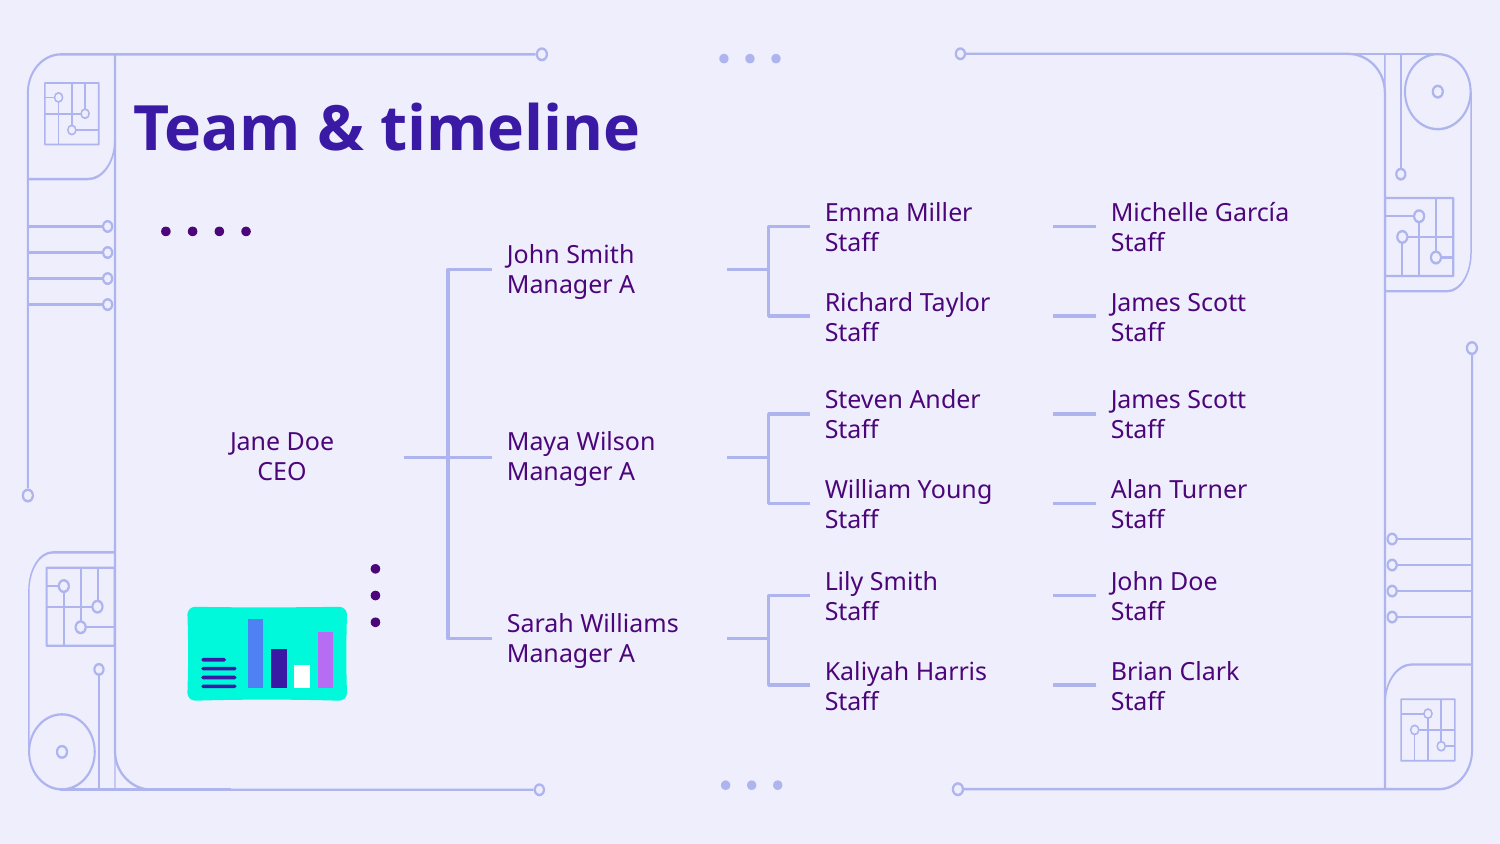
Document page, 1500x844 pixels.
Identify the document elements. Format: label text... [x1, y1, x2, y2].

text_box John Smith Manager A [492, 226, 727, 314]
text_box Steven Ander Staff [810, 376, 1053, 452]
text_box James Scott Staff [1096, 278, 1339, 354]
text_box Maya Wilson Manager A [492, 414, 727, 501]
text_box [370, 564, 381, 574]
text_box [249, 620, 262, 687]
text_box Emma Miller Staff [810, 189, 1053, 264]
text_box Michelle García Staff [1096, 189, 1339, 264]
text_box Jane Doe CEO [160, 414, 404, 501]
text_box Richard Taylor Staff [810, 278, 1053, 354]
text_box [295, 666, 309, 687]
text_box James Scott Staff [1096, 376, 1339, 452]
text_box Alan Turner Staff [1096, 466, 1339, 541]
text_box [319, 633, 332, 687]
text_box Kaliyah Harris Staff [810, 647, 1053, 723]
text_box Lily Smith Staff [810, 558, 1053, 633]
text_box John Doe Staff [1096, 558, 1339, 633]
text_box [272, 650, 286, 687]
text_box William Young Staff [810, 466, 1053, 541]
text_box [241, 226, 251, 237]
text_box [214, 226, 225, 237]
text_box [187, 226, 198, 237]
text_box [370, 617, 381, 628]
title Team & timeline [118, 72, 1382, 167]
text_box Brian Clark Staff [1096, 647, 1339, 723]
text_box [161, 226, 171, 237]
text_box [370, 590, 381, 601]
text_box Sarah Williams Manager A [492, 595, 727, 683]
